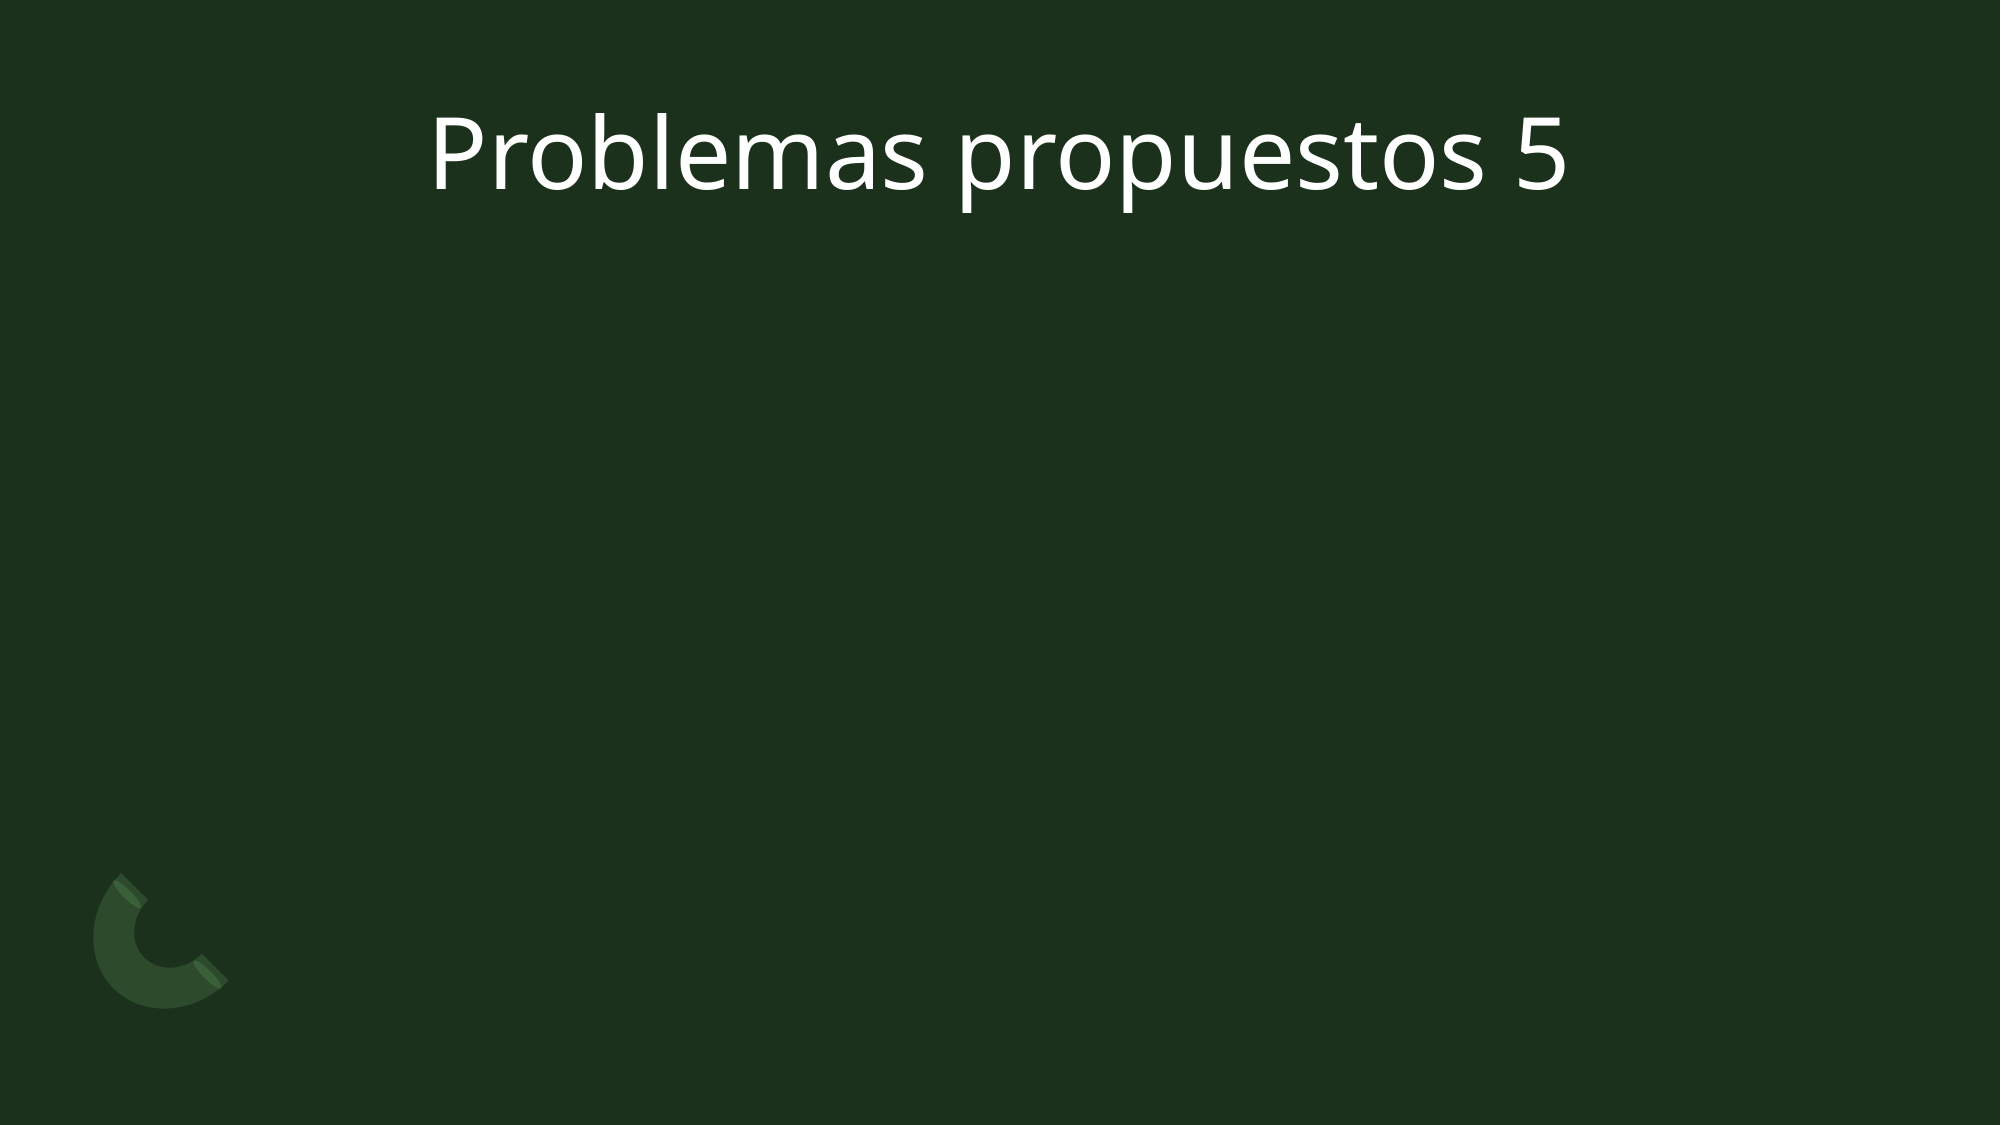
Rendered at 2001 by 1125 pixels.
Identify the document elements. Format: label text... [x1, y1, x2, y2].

title Problemas propuestos 5 [90, 90, 1910, 309]
